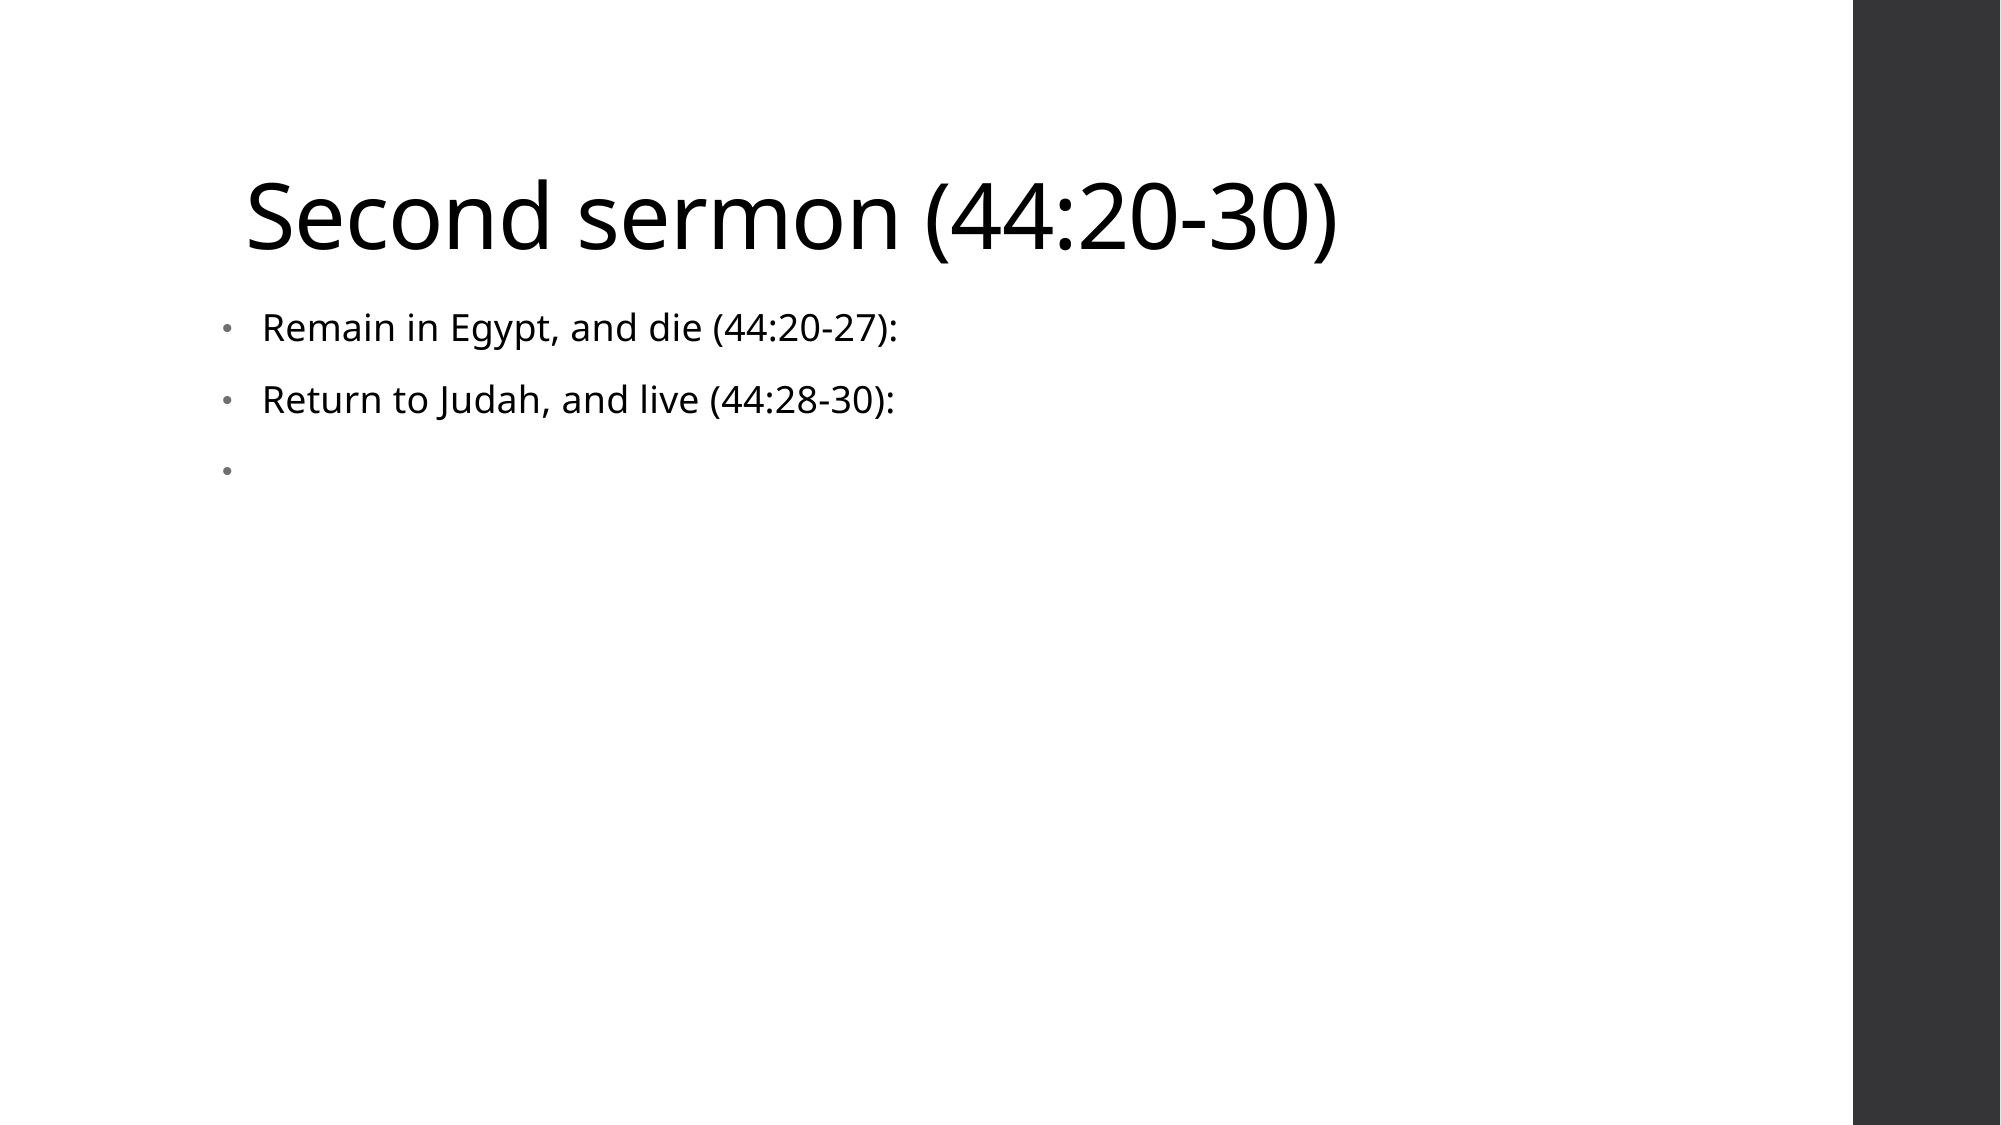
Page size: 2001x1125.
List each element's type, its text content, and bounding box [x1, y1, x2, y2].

list Remain in Egypt, and die (44:20-27): Return to Judah, and live (44:28-30): [206, 299, 1617, 1014]
title Second sermon (44:20-30) [206, 60, 1797, 278]
